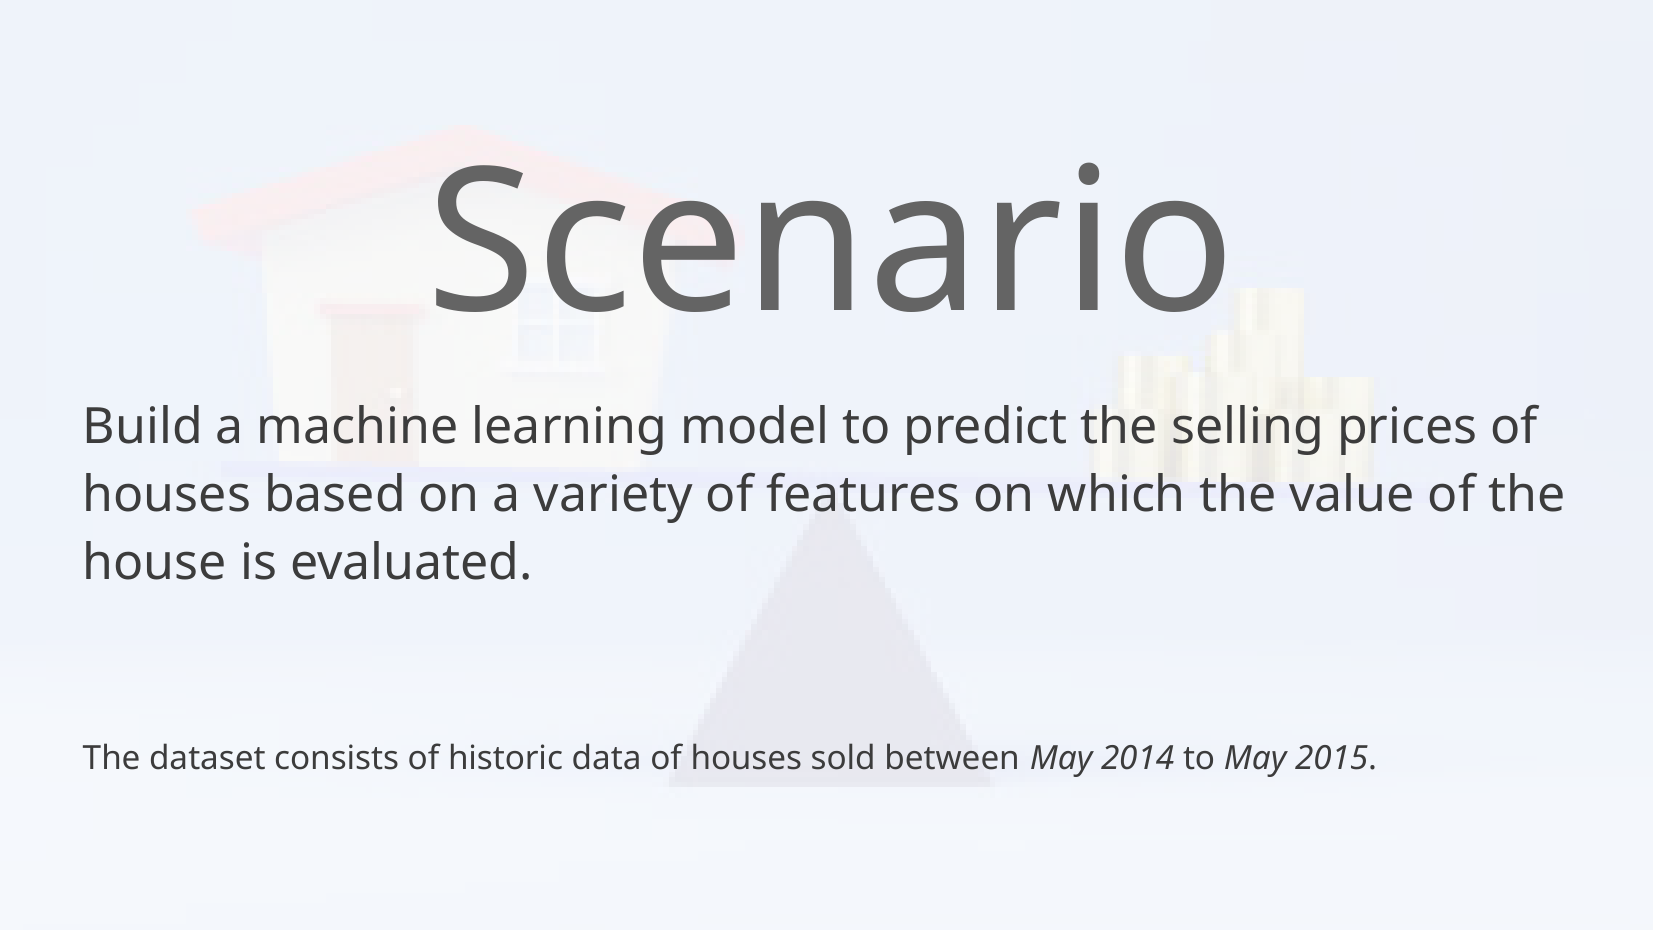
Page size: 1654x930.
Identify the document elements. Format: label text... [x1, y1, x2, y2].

title Scenario [87, 13, 1576, 350]
list Build a machine learning model to predict the selling prices of houses based on a variety of features on which the value of the house is evaluated. The dataset consists of historic data of houses sold between May 2014 to May 2015. [82, 389, 1571, 842]
